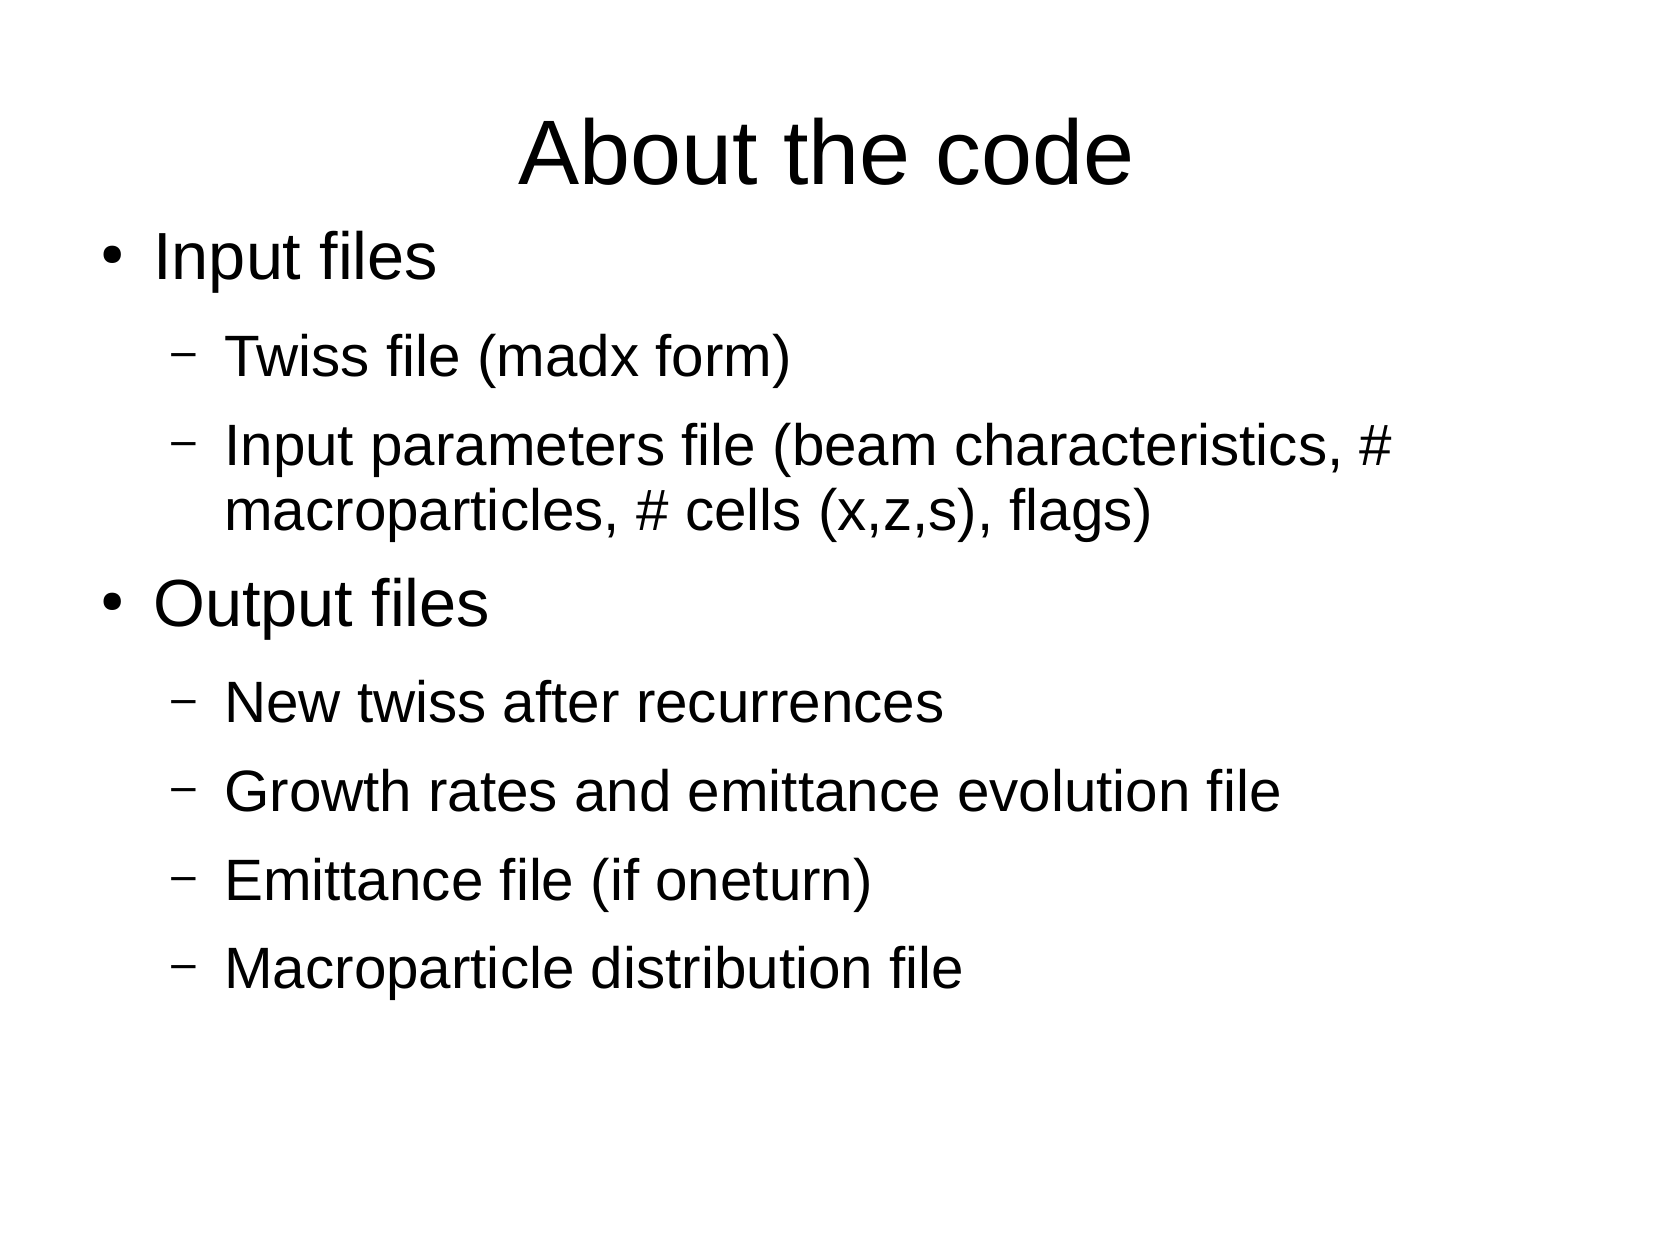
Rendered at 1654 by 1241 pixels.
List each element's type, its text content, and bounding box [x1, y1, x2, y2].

title About the code [82, 49, 1571, 219]
list Input files Twiss file (madx form) Input parameters file (beam characteristics, # macroparticles, # cells (x,z,s), flags) Output files New twiss after recurrences Growth rates and emittance evolution file Emittance file (if oneturn) Macroparticle distribution file [82, 219, 1571, 1051]
